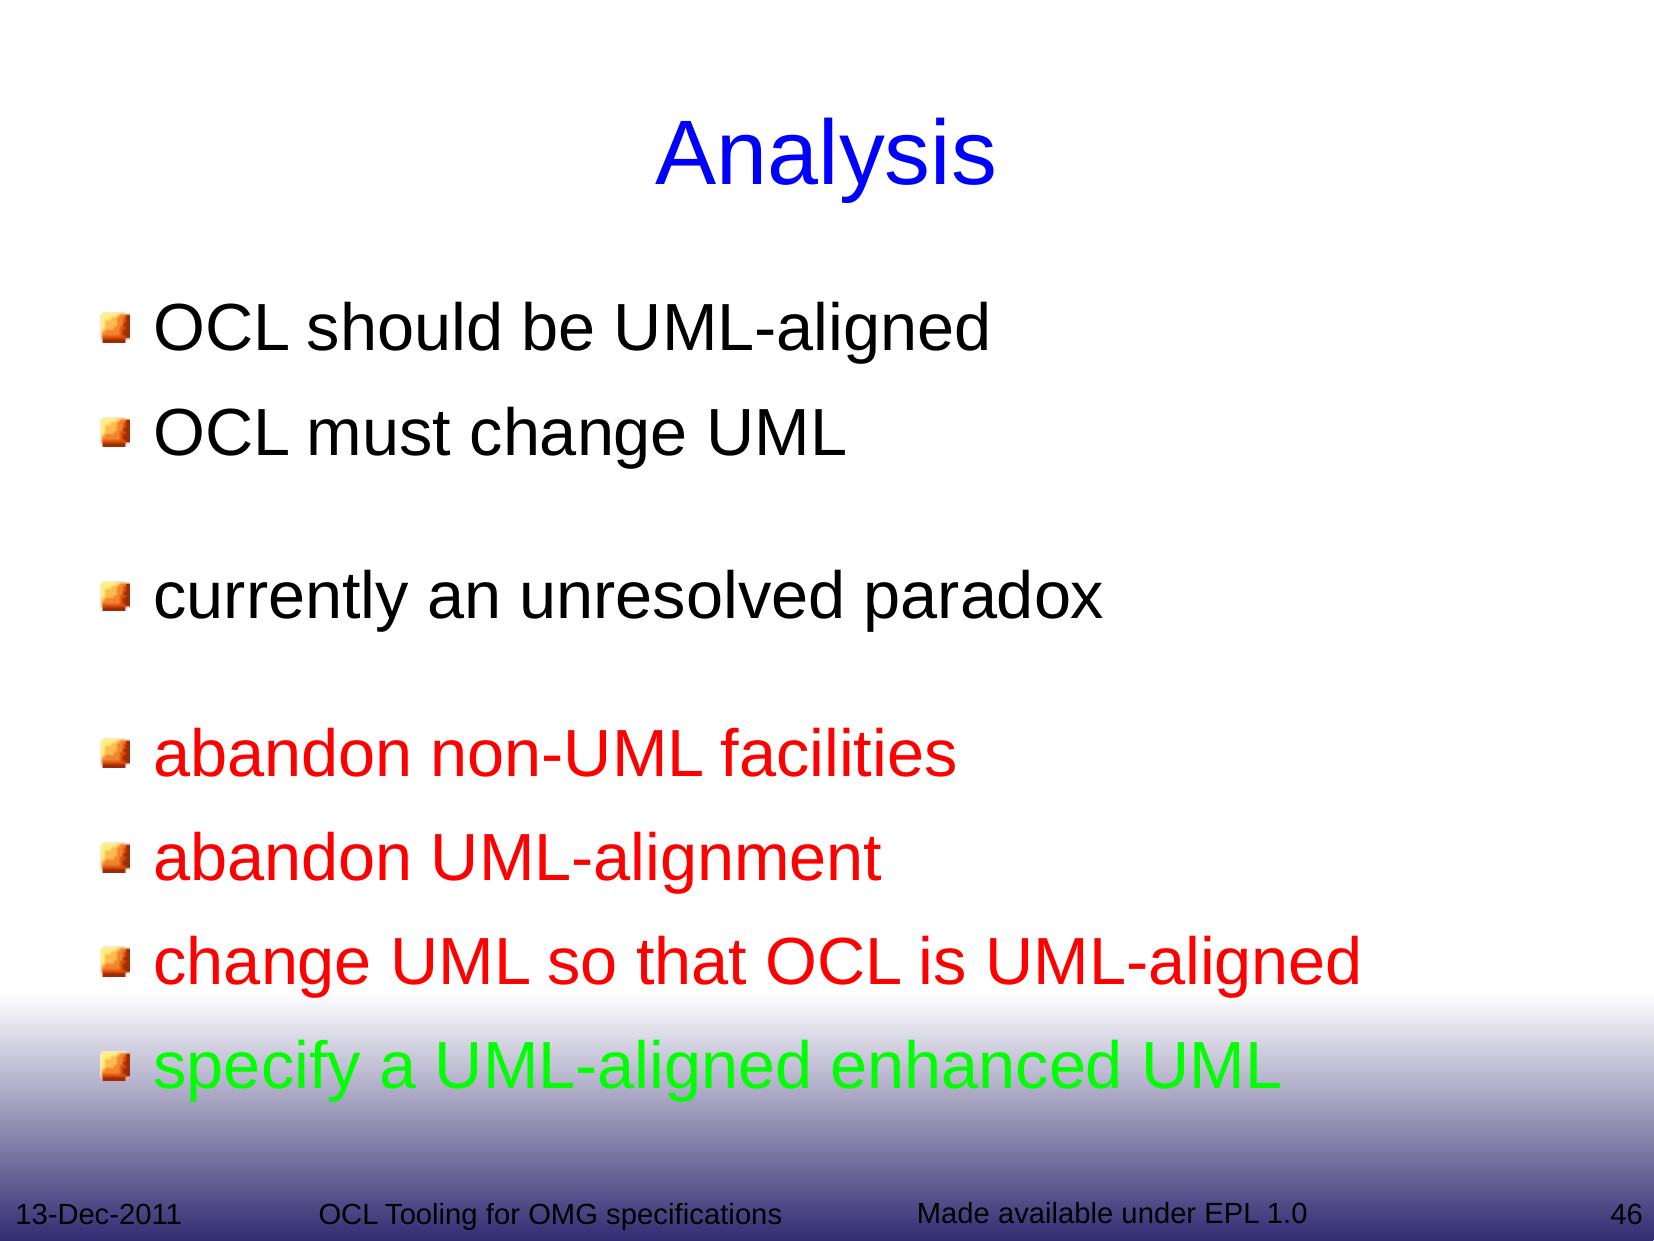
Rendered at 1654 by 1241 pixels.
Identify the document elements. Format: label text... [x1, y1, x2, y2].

list OCL should be UML-aligned OCL must change UML currently an unresolved paradox abandon non-UML facilities abandon UML-alignment change UML so that OCL is UML-aligned specify a UML-aligned enhanced UML [82, 290, 1571, 1103]
title Analysis [82, 56, 1571, 250]
